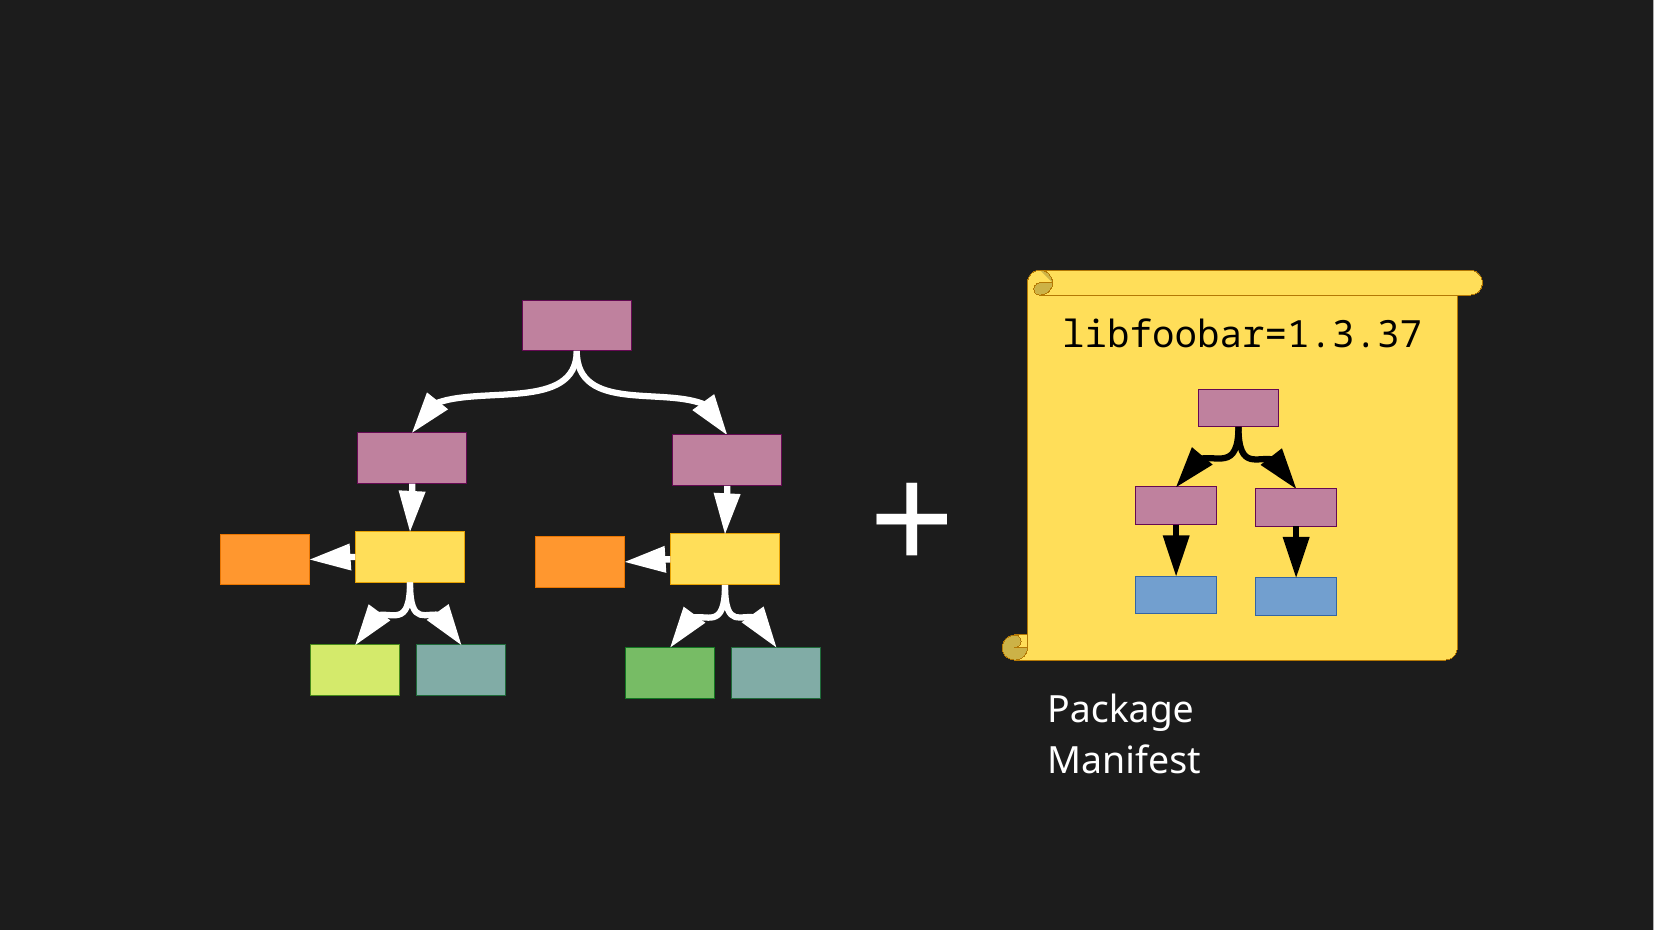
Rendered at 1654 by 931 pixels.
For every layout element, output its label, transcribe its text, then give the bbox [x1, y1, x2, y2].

text_box [220, 534, 310, 585]
text_box [310, 644, 400, 696]
text_box Package Manifest [1032, 675, 1355, 735]
text_box [522, 300, 632, 351]
text_box [625, 647, 715, 699]
text_box [535, 536, 625, 588]
text_box [355, 531, 465, 583]
text_box libfoobar=1.3.37 [1047, 300, 1437, 360]
text_box [357, 432, 467, 484]
text_box [1002, 270, 1483, 661]
text_box [416, 644, 506, 696]
text_box [672, 434, 782, 486]
text_box + [855, 405, 960, 600]
text_box [731, 647, 821, 699]
text_box [670, 533, 780, 585]
